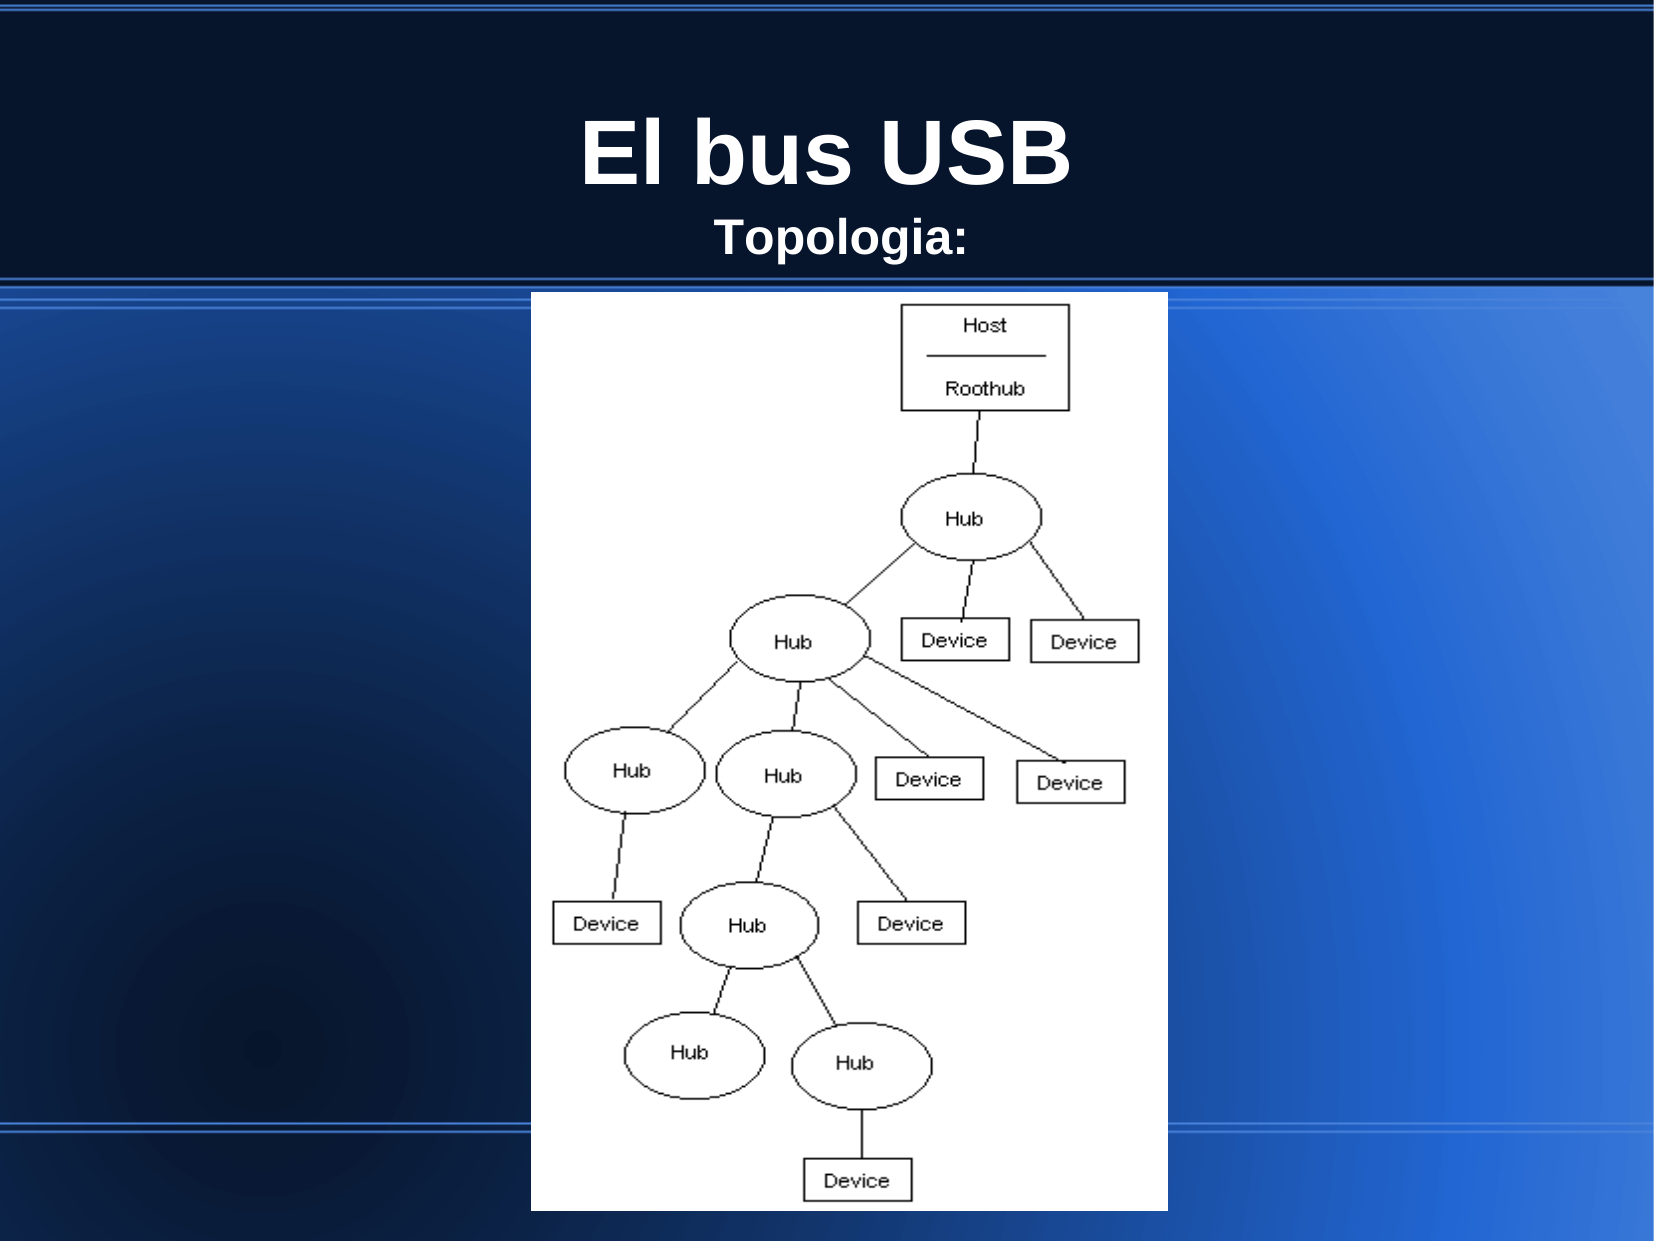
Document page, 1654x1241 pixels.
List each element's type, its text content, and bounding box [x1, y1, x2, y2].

title Topologia: [649, 208, 1034, 266]
picture [0, 0, 1654, 1241]
title El bus USB [82, 49, 1571, 257]
